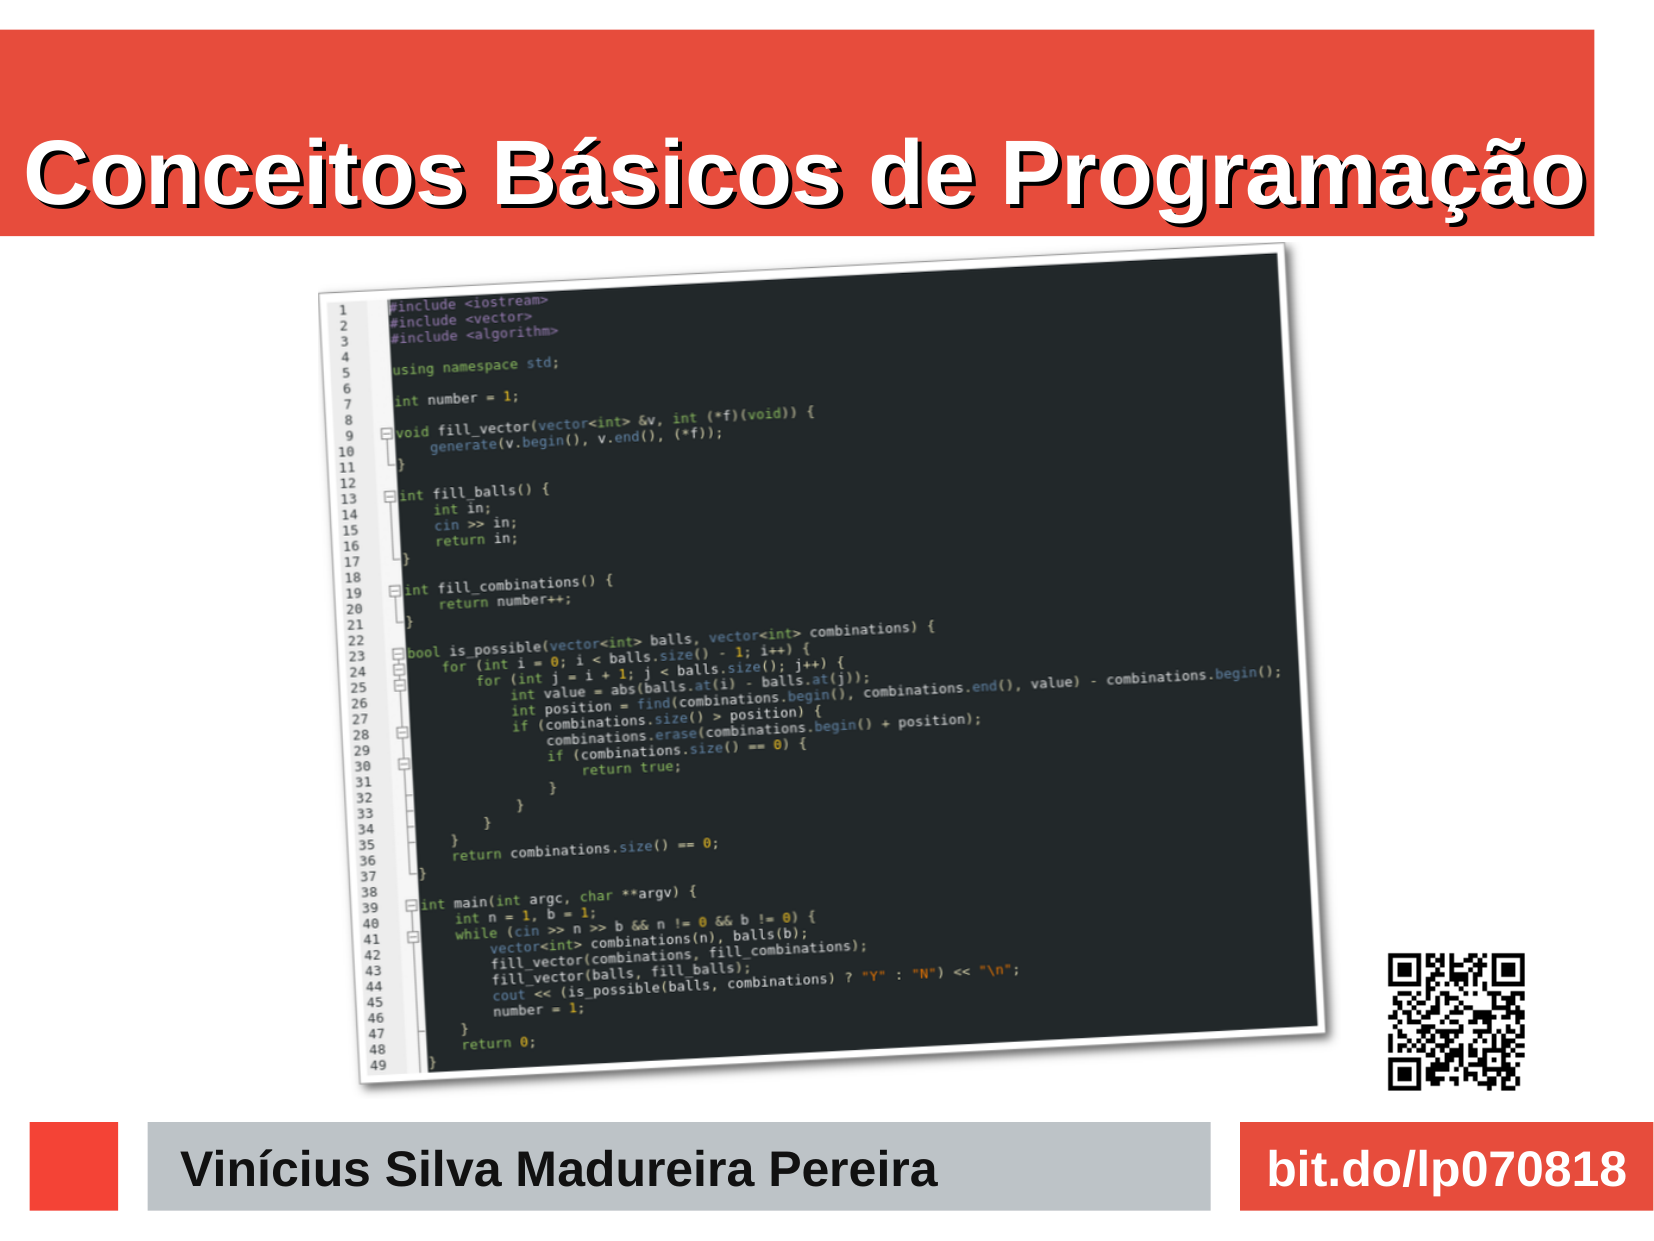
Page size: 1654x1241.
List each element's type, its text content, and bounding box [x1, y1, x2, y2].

picture [318, 242, 1341, 1099]
text_box Vinícius Silva Madureira Pereira [165, 1133, 1170, 1205]
picture [1379, 944, 1536, 1102]
text_box bit.do/lp070818 [1228, 1133, 1654, 1205]
title Conceitos Básicos de Programação [23, 19, 1619, 225]
